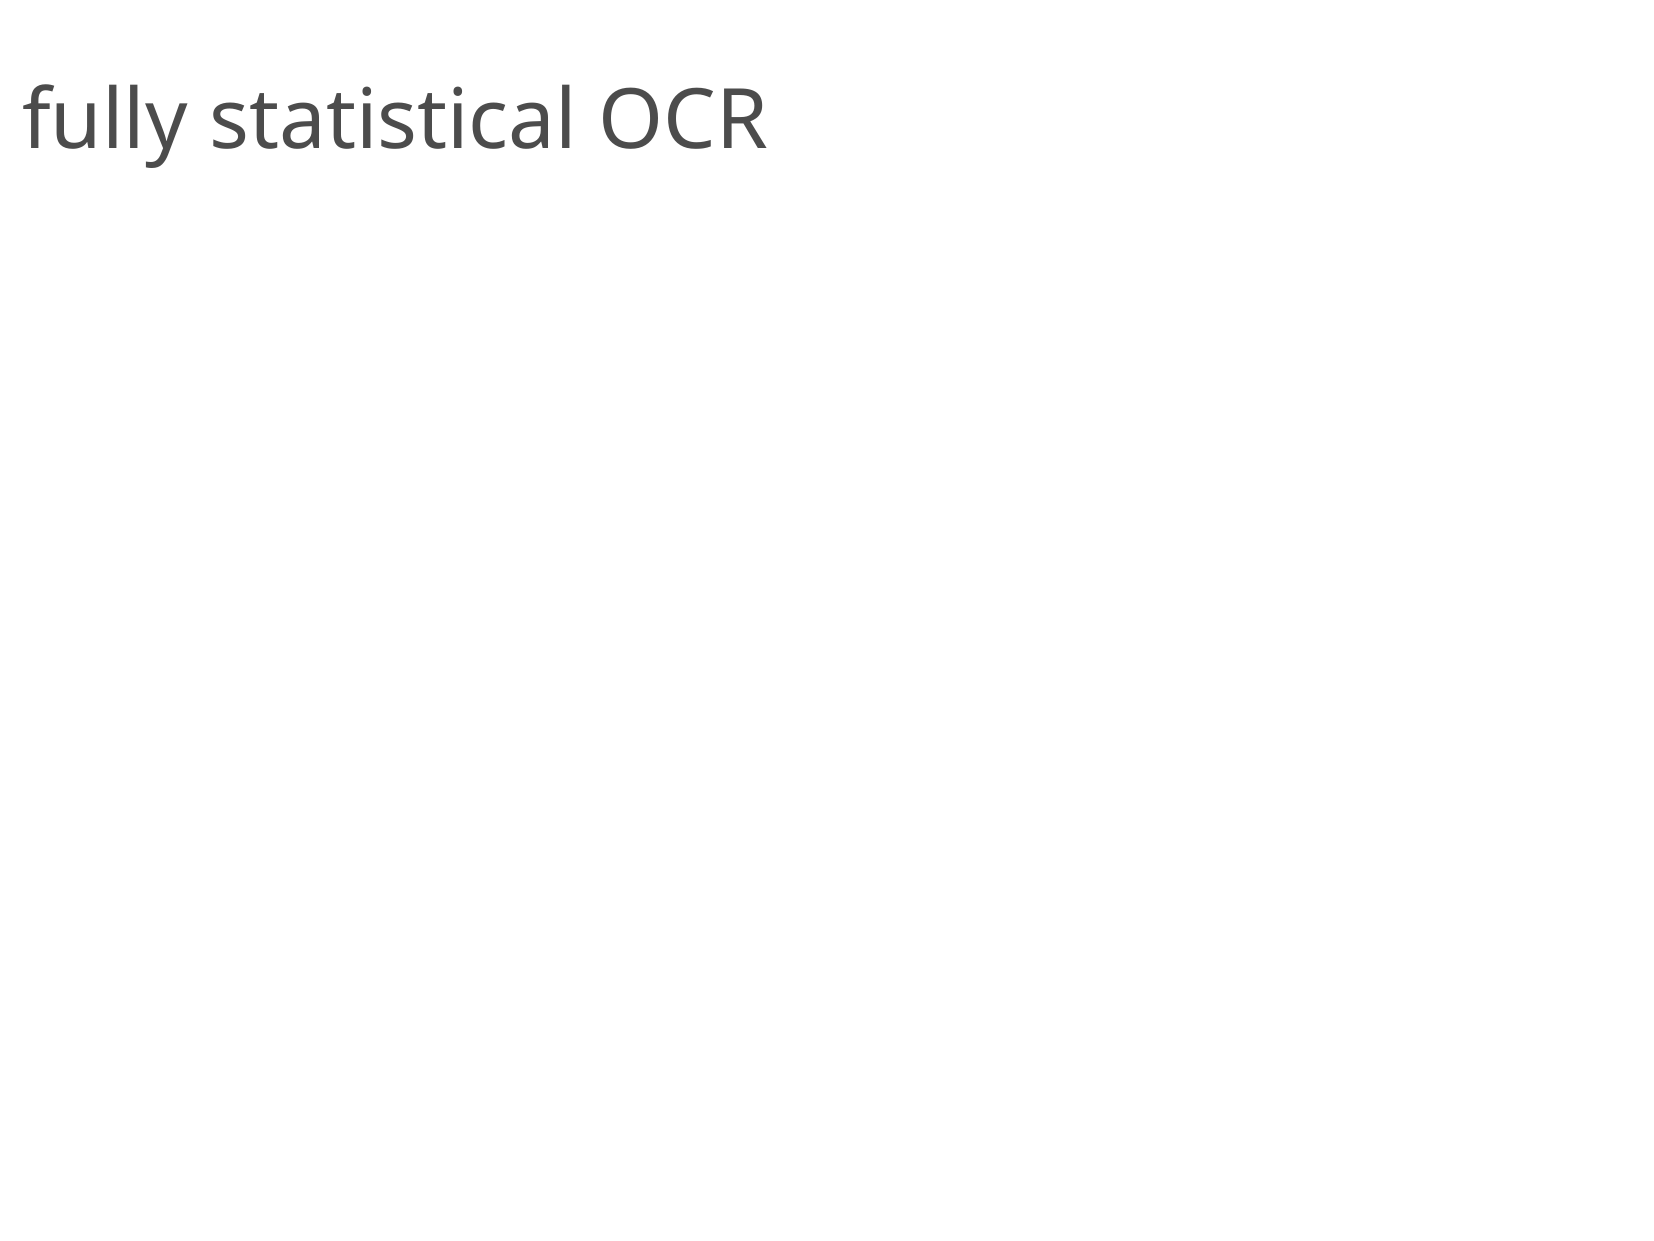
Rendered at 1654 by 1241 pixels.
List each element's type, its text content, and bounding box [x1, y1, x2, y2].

title fully statistical OCR [22, 26, 1654, 205]
